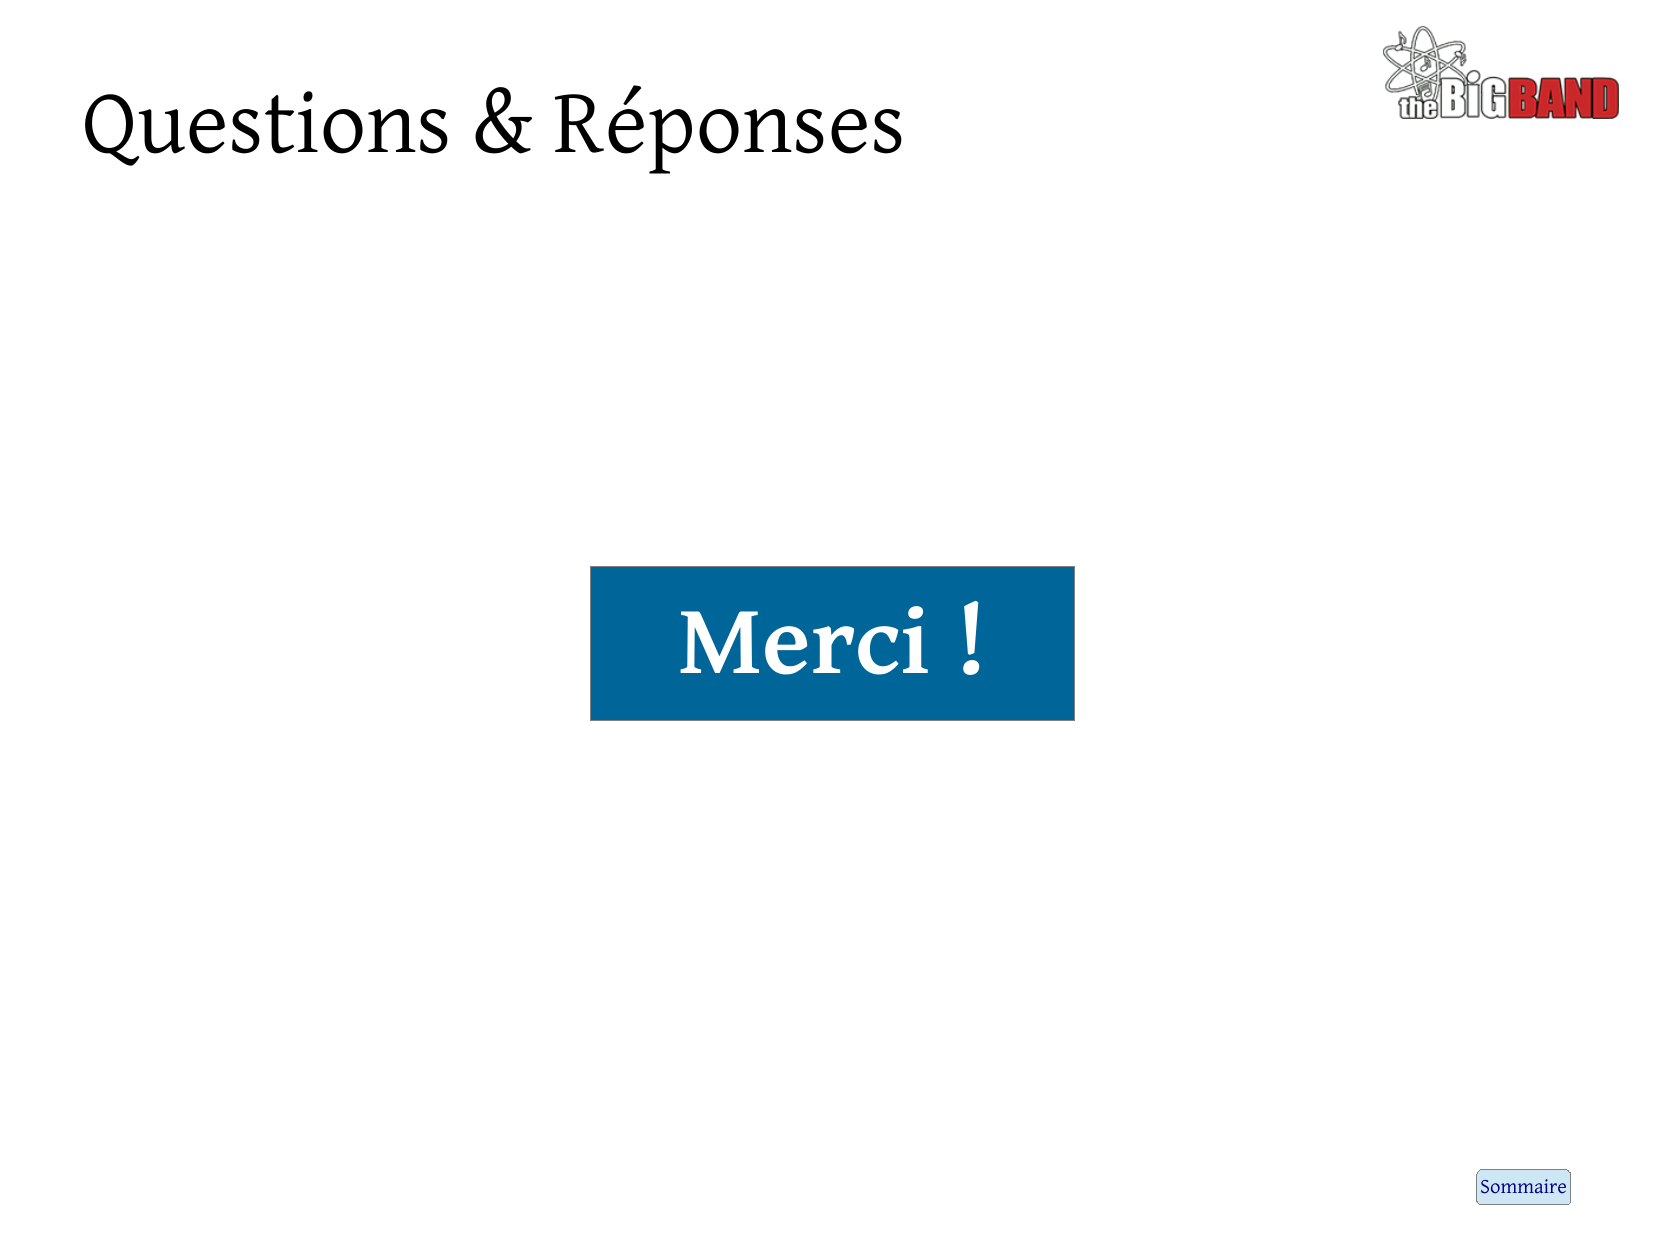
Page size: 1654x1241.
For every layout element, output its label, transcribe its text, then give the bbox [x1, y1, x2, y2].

text_box Merci ! [590, 566, 1075, 721]
title Questions & Réponses [82, 49, 1571, 201]
picture [1383, 26, 1619, 119]
text_box Sommaire [1476, 1169, 1571, 1205]
